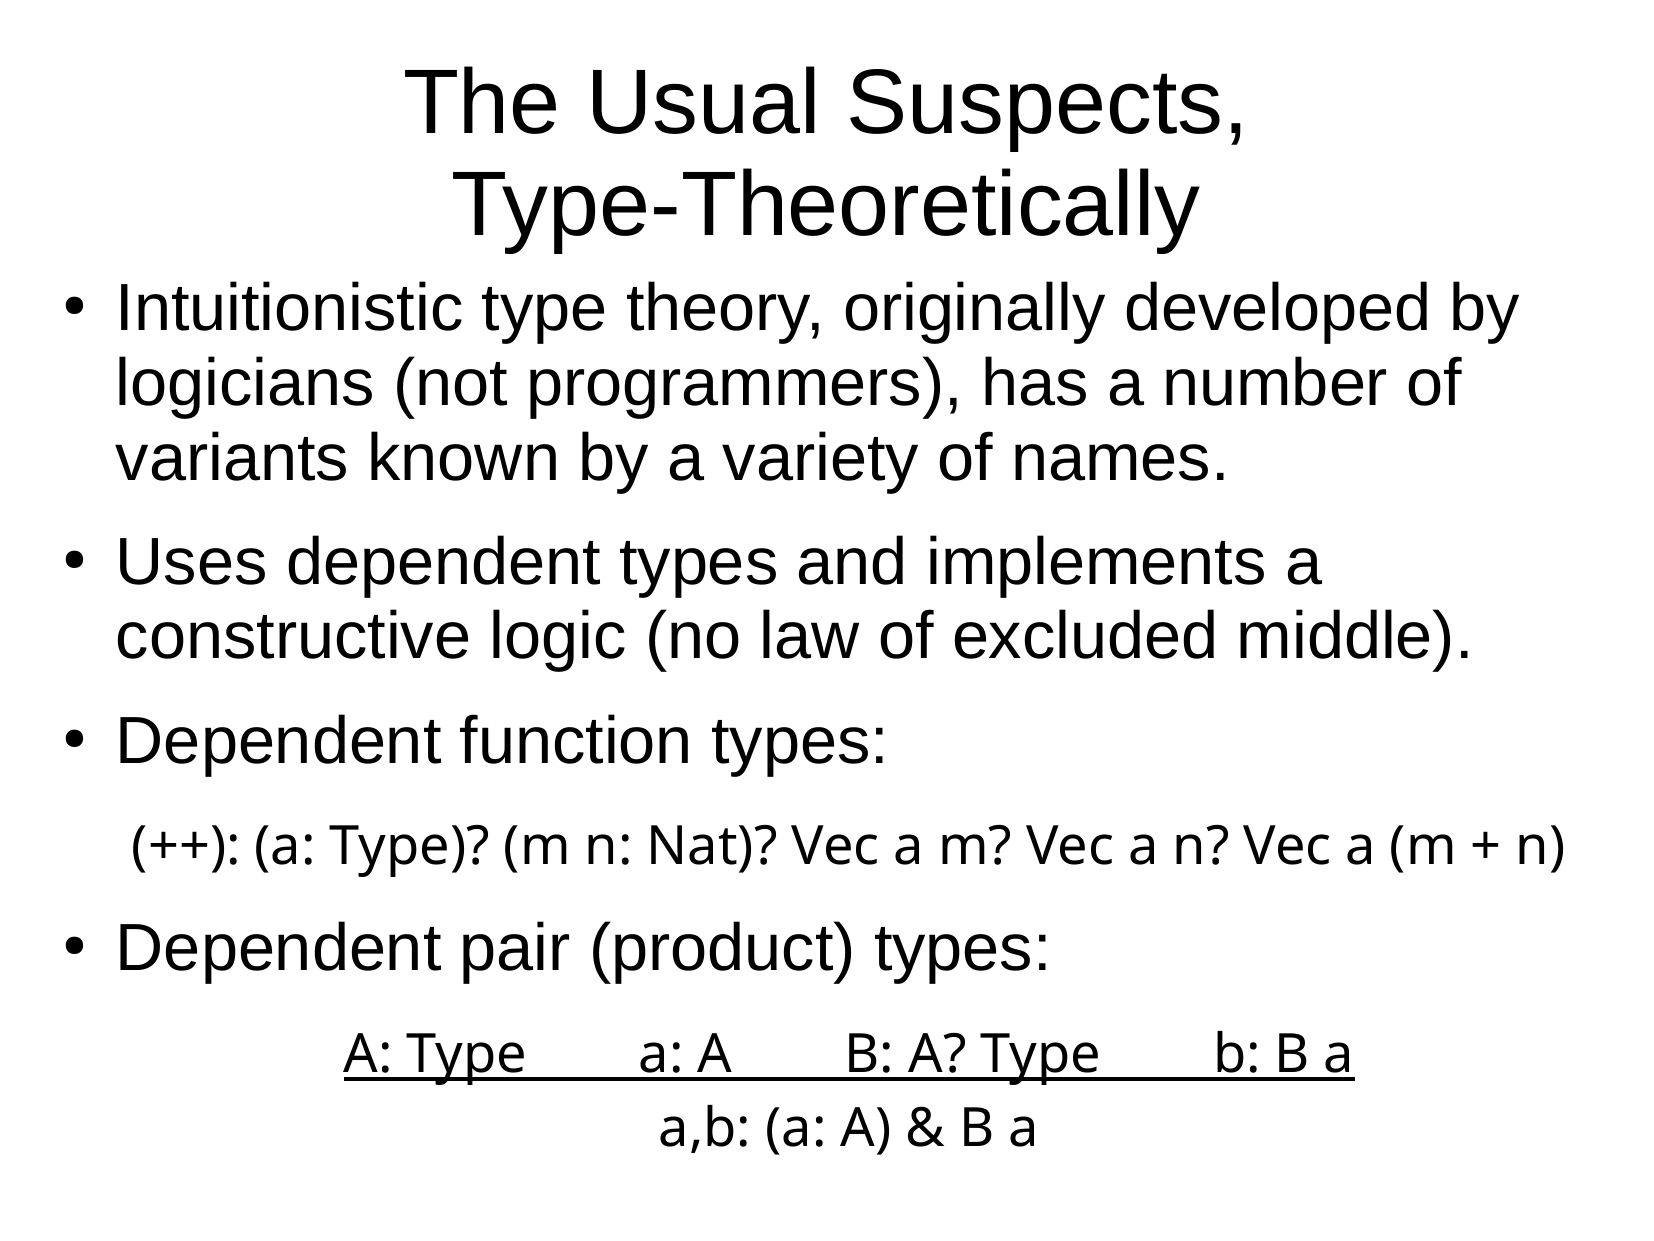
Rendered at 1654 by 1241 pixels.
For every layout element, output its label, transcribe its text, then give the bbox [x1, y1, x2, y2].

list Intuitionistic type theory, originally developed by logicians (not programmers), has a number of variants known by a variety of names. Uses dependent types and implements a constructive logic (no law of excluded middle). Dependent function types: (++): (a: Type)? (m n: Nat)? Vec a m? Vec a n? Vec a (m + n) Dependent pair (product) types: A: Type a: A B: A? Type b: B a a,b: (a: A) & B a [45, 270, 1654, 1171]
title The Usual Suspects, Type-Theoretically [82, 49, 1571, 257]
